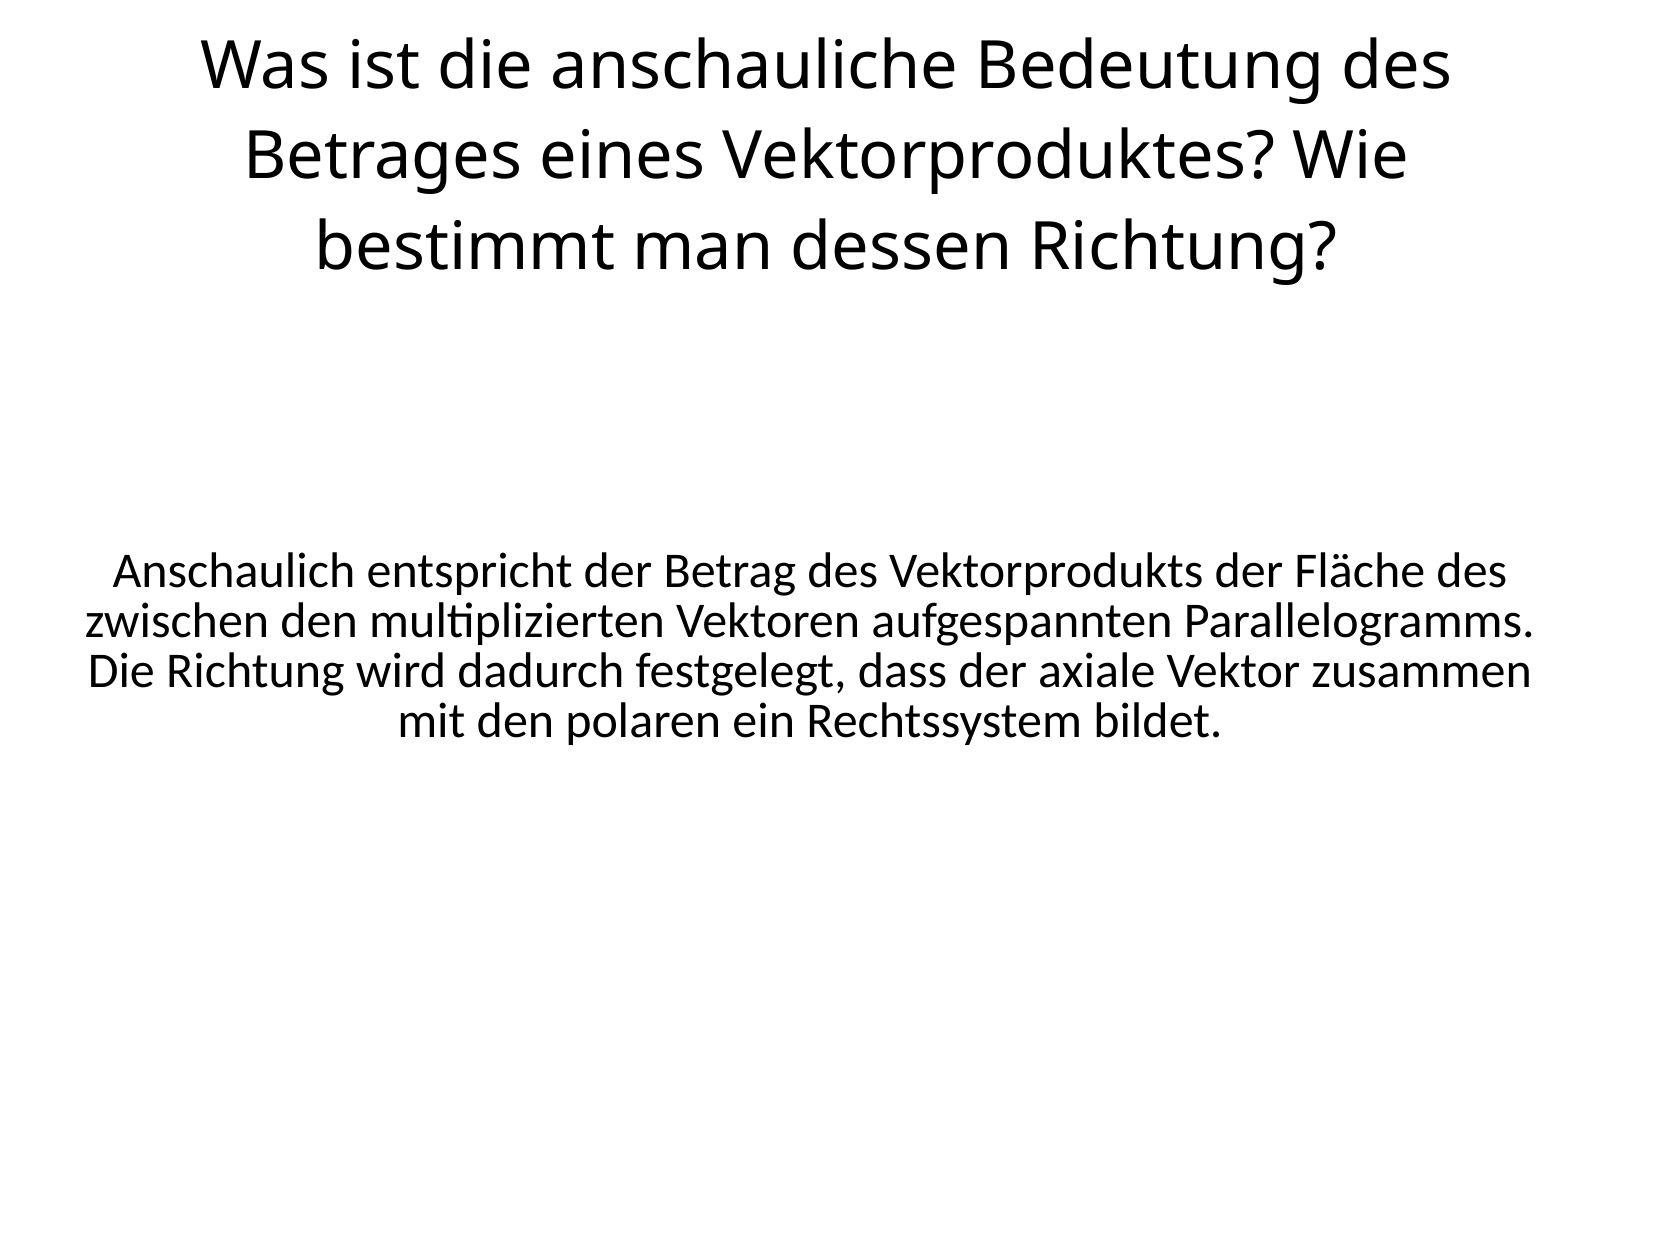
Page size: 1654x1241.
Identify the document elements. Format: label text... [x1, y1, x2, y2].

title Was ist die anschauliche Bedeutung des Betrages eines Vektorproduktes? Wie bestimmt man dessen Richtung? [82, 19, 1571, 287]
subtitle Anschaulich entspricht der Betrag des Vektorprodukts der Fläche des zwischen den multiplizierten Vektoren aufgespannten Parallelogramms. Die Richtung wird dadurch festgelegt, dass der axiale Vektor zusammen mit den polaren ein Rechtssystem bildet. [82, 290, 1538, 1010]
